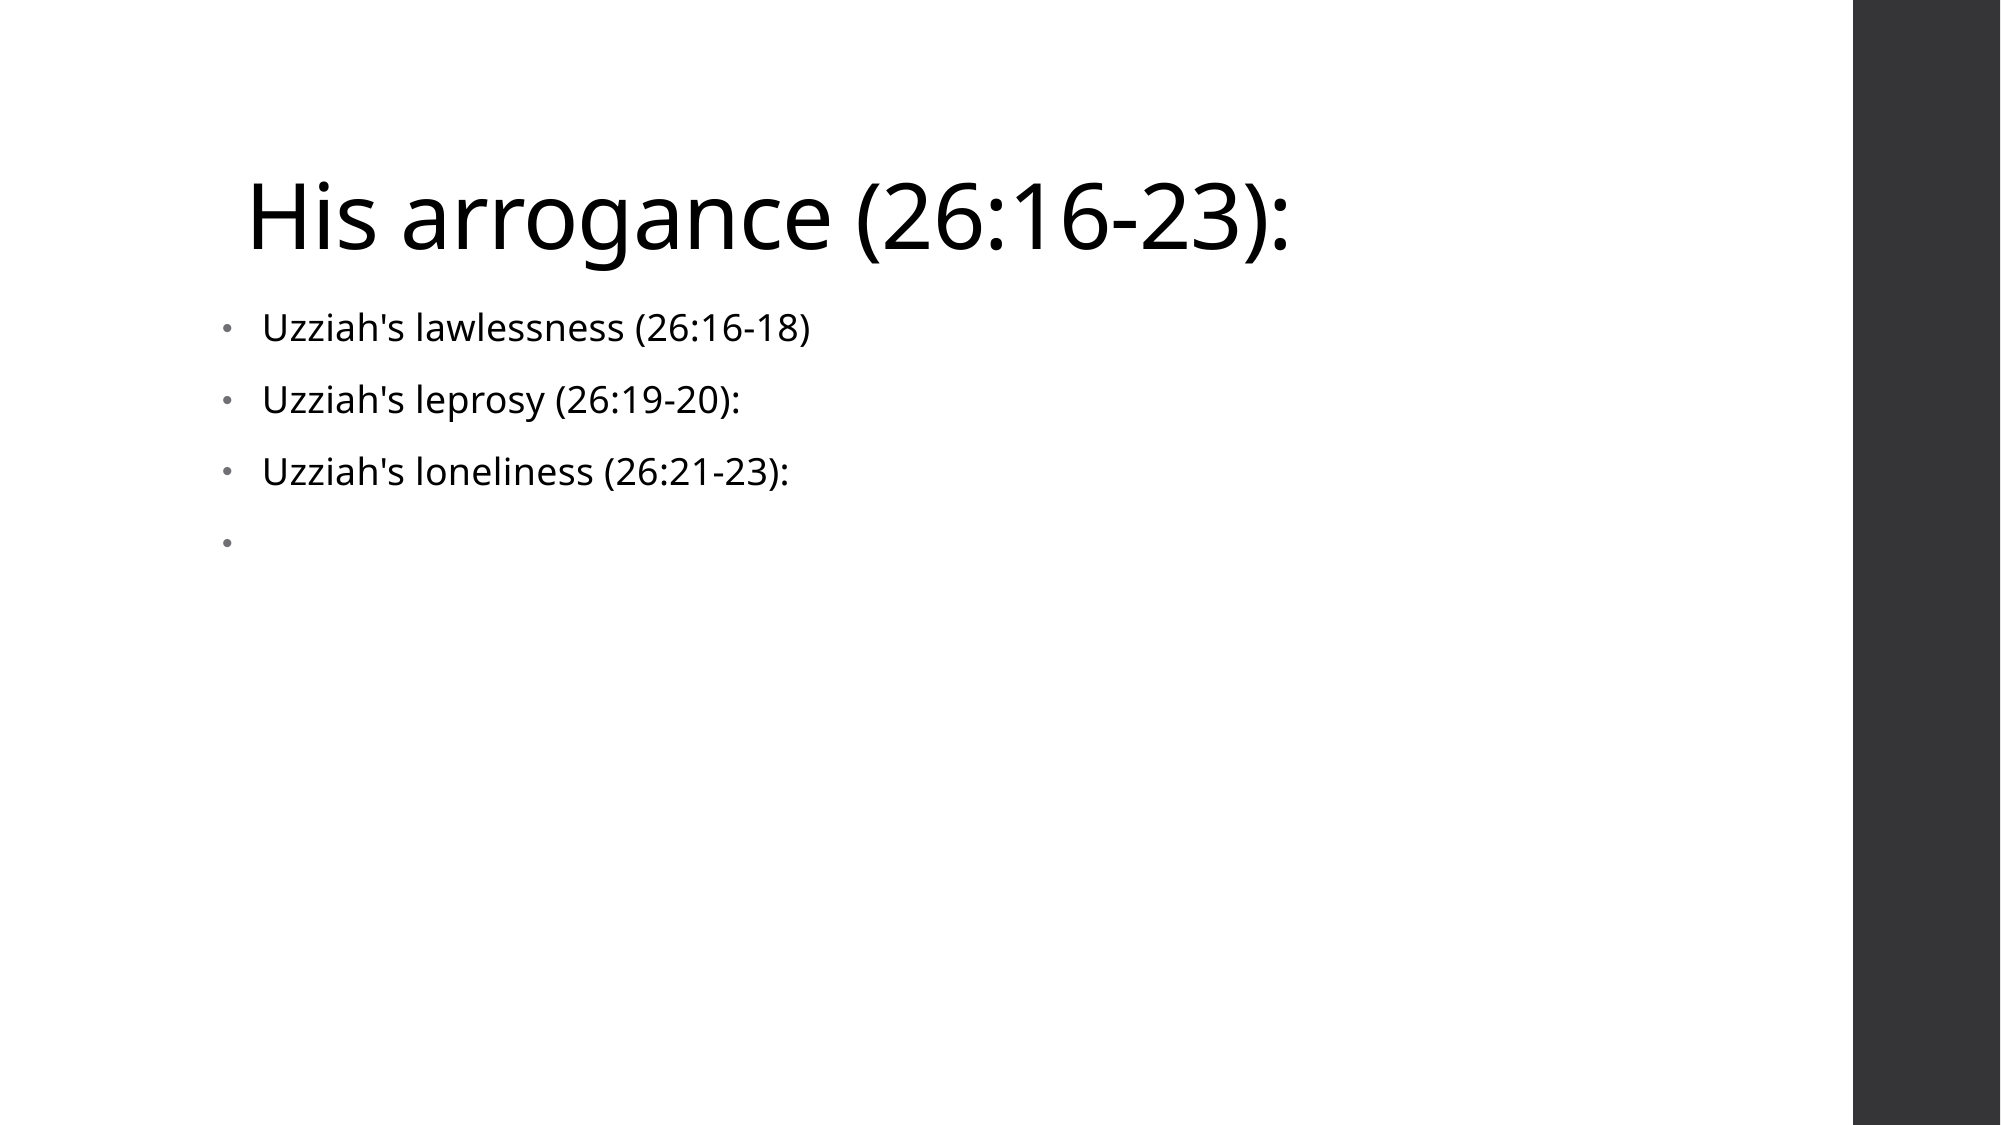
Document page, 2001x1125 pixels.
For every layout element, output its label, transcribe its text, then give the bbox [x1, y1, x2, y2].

title His arrogance (26:16-23): [206, 60, 1797, 278]
list Uzziah's lawlessness (26:16-18) Uzziah's leprosy (26:19-20): Uzziah's loneliness (26:21-23): [206, 299, 1617, 1014]
